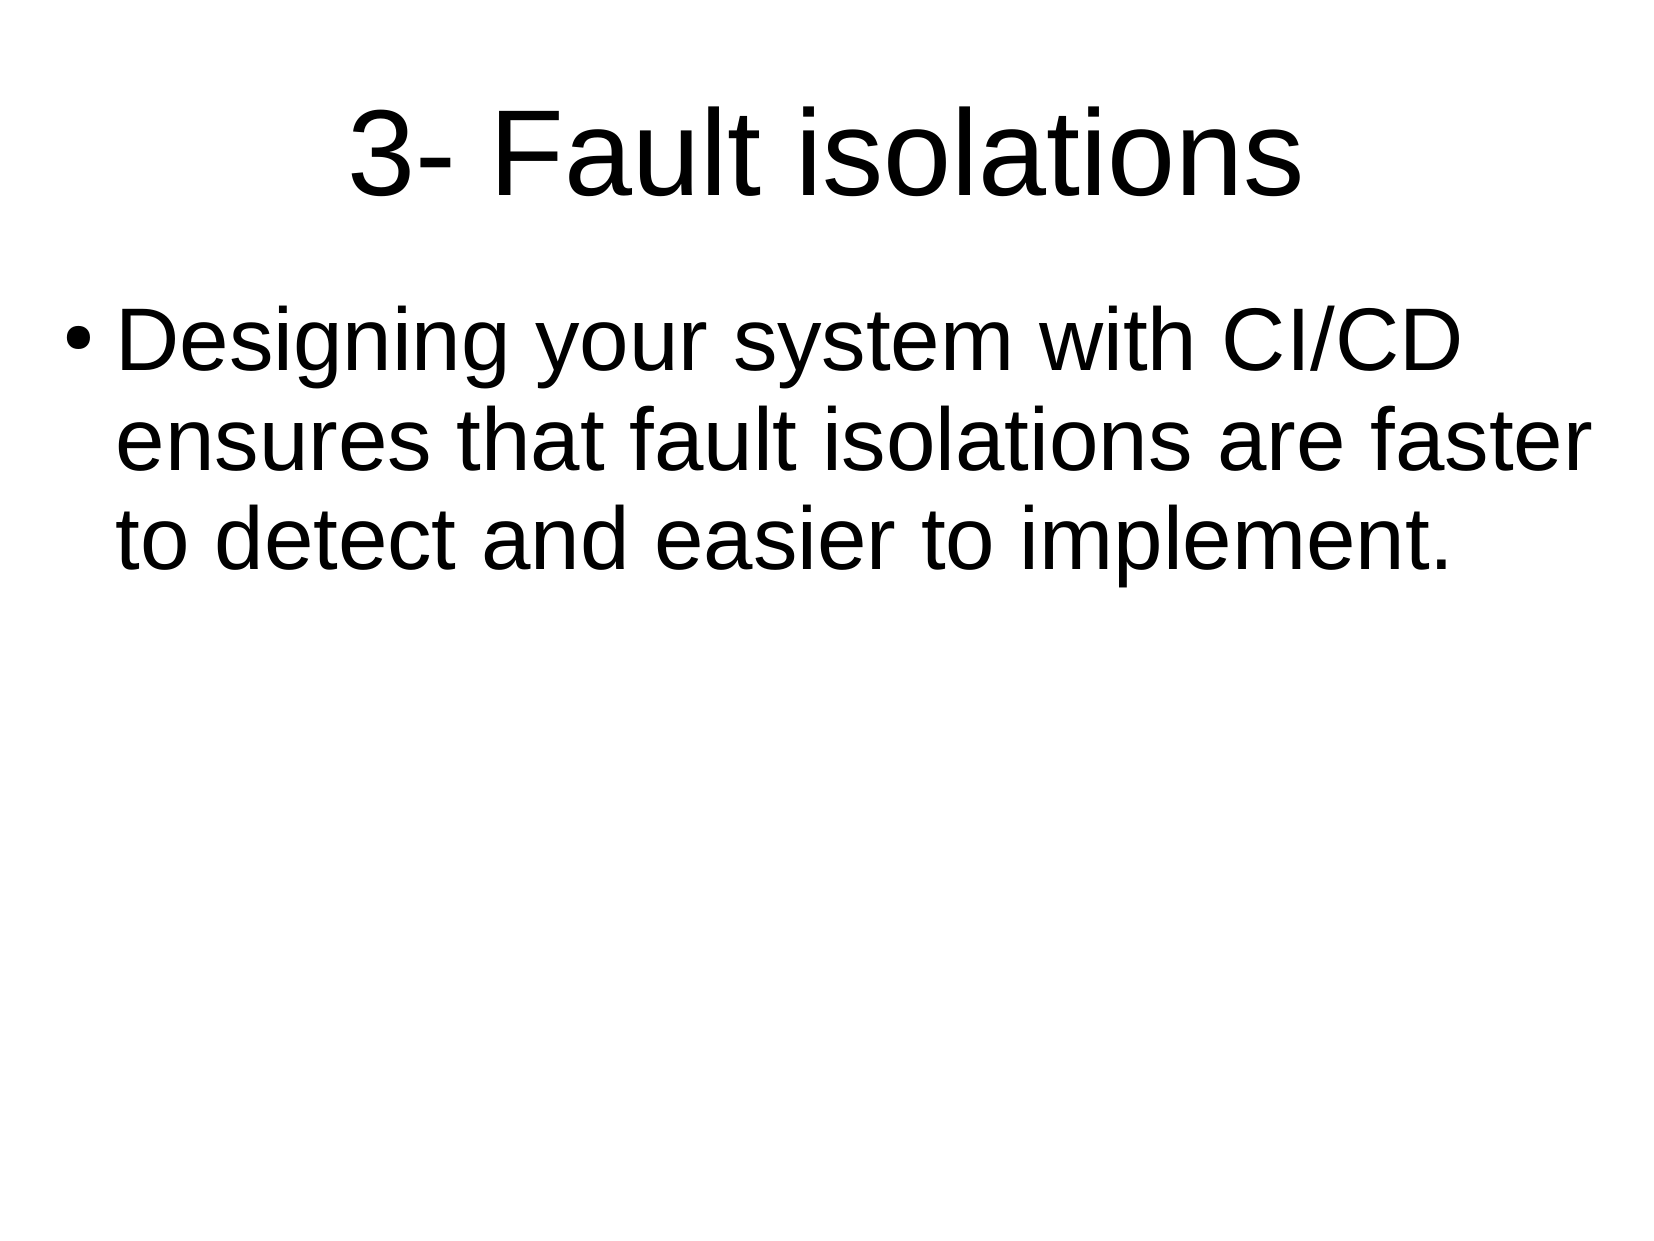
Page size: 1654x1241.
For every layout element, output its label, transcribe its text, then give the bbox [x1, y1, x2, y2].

title 3- Fault isolations [82, 49, 1571, 257]
list Designing your system with CI/CD ensures that fault isolations are faster to detect and easier to implement. [45, 290, 1606, 1010]
